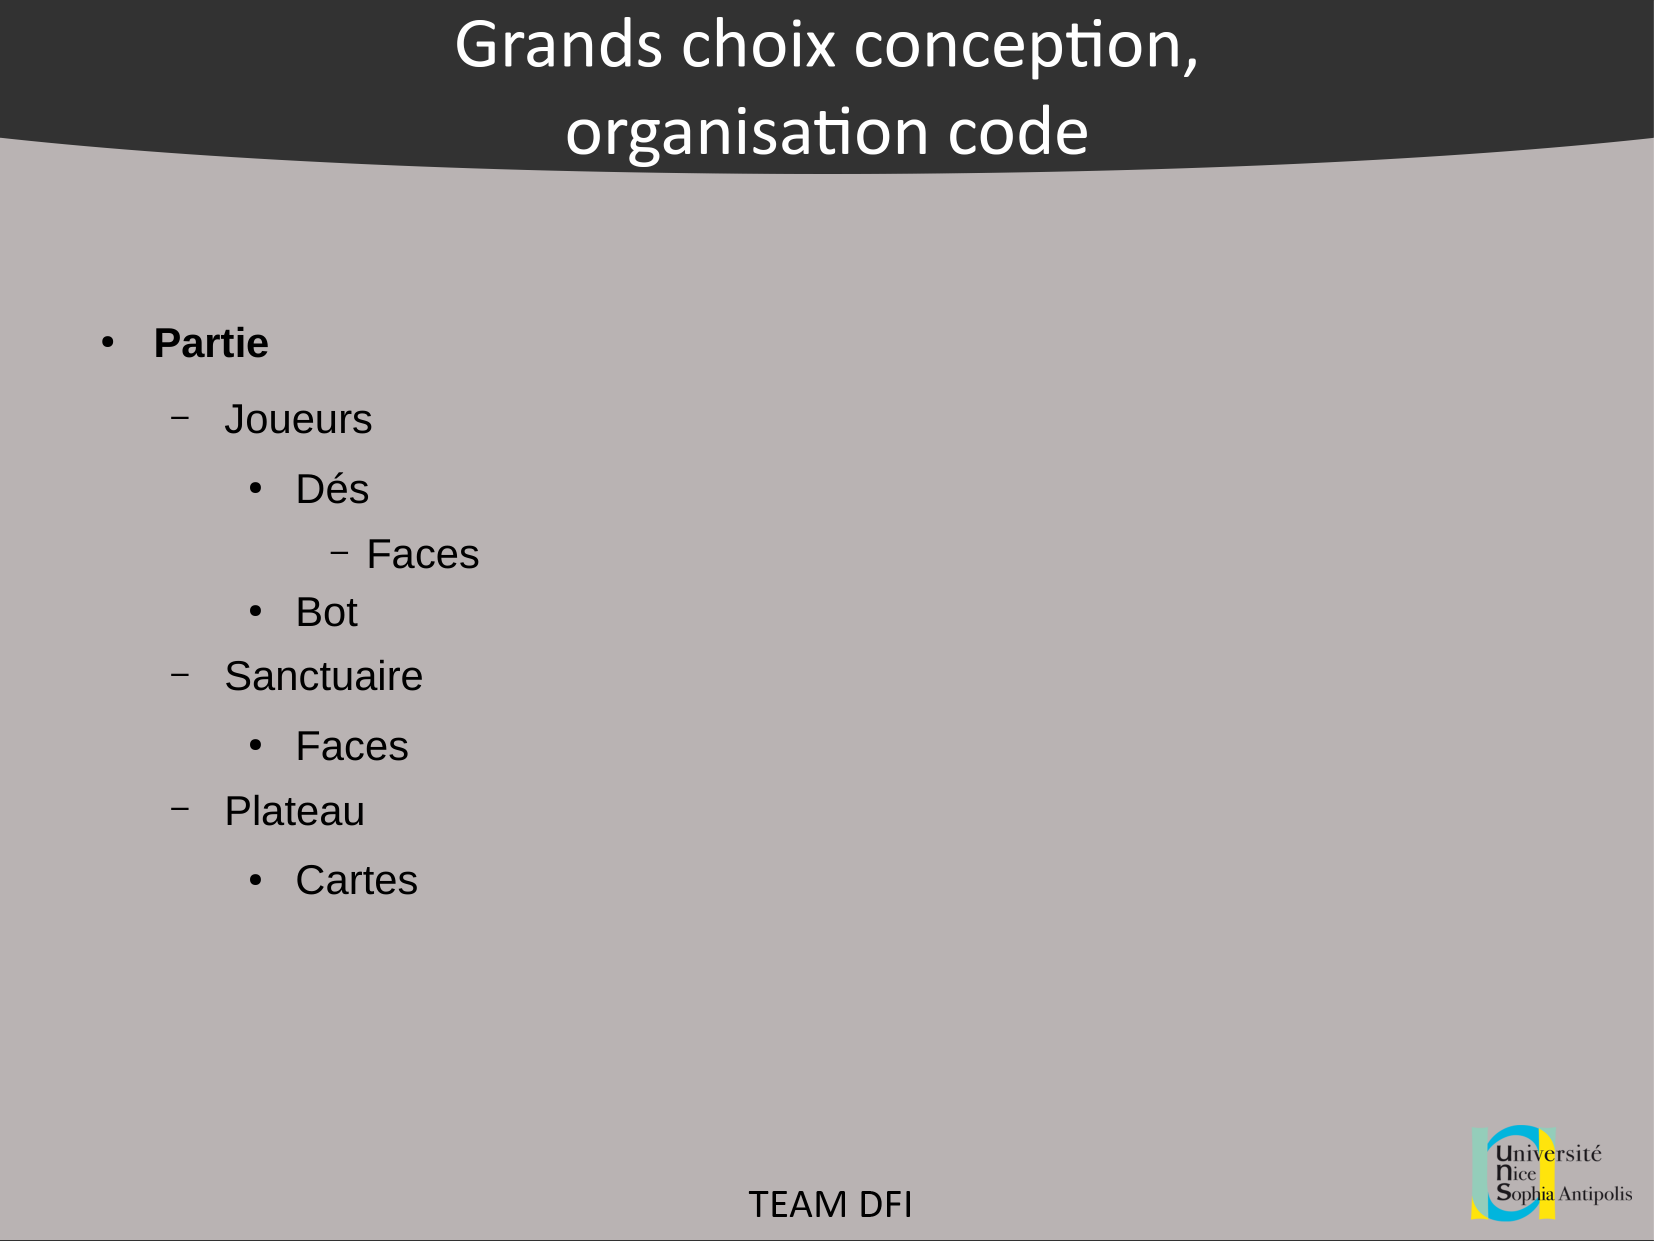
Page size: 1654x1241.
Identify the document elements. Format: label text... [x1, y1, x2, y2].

list Partie Joueurs Dés Faces Bot Sanctuaire Faces Plateau Cartes [82, 320, 1571, 1040]
picture [0, 0, 1654, 1241]
